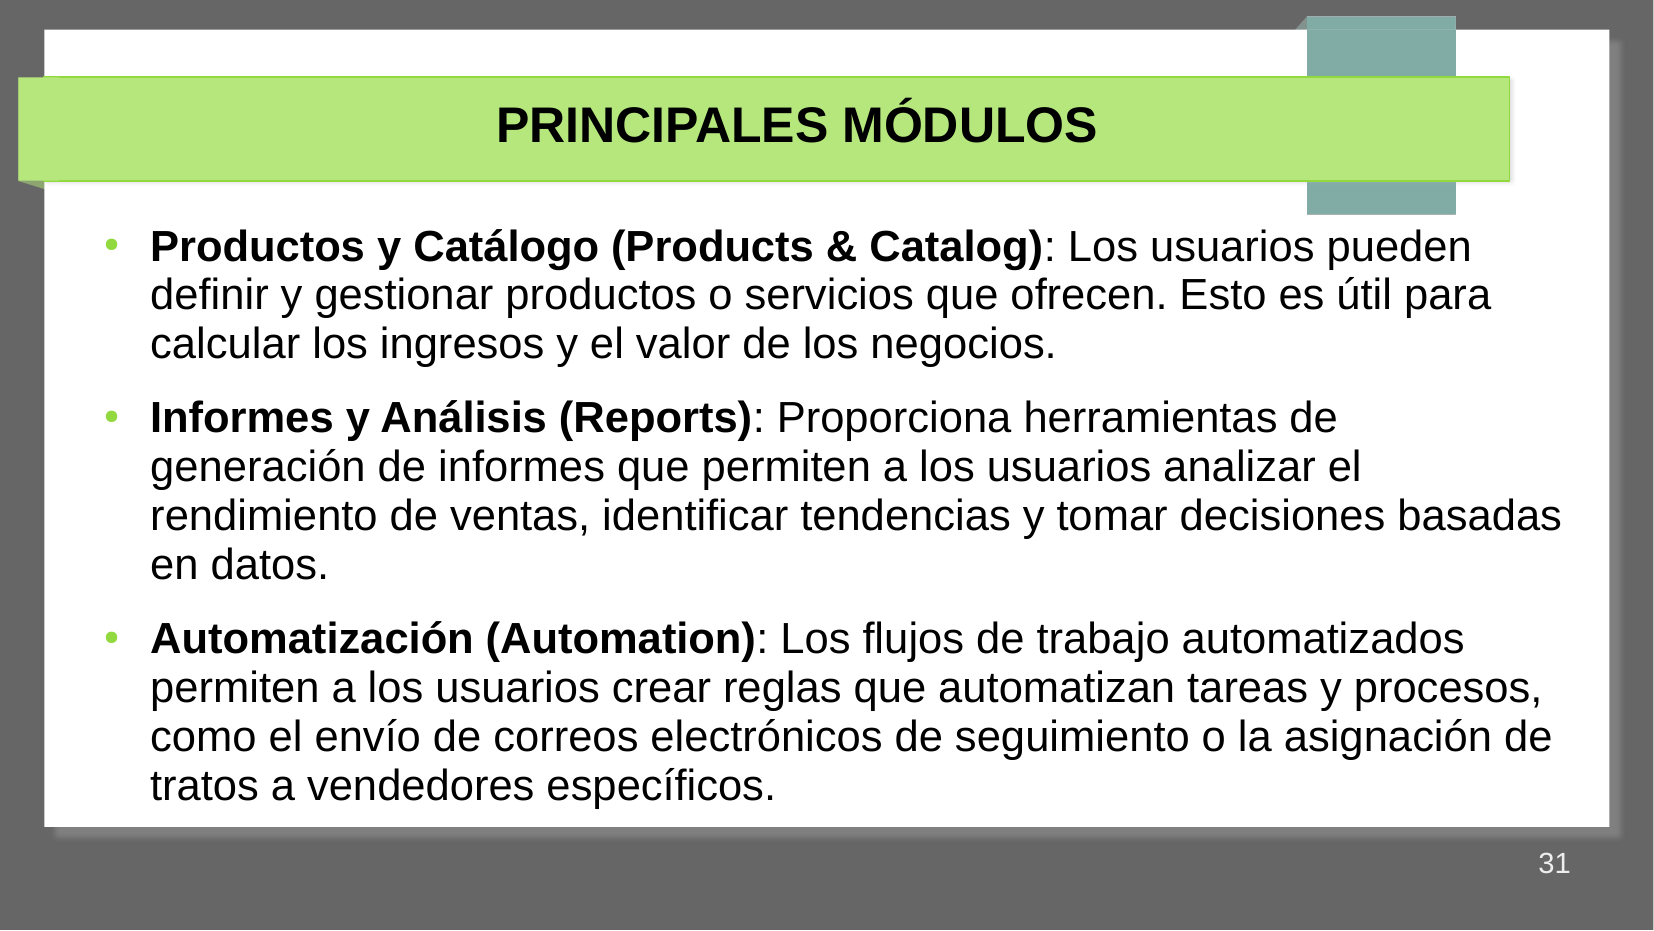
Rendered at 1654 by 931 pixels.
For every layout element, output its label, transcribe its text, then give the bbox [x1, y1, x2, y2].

title PRINCIPALES MÓDULOS [88, 73, 1506, 178]
list Productos y Catálogo (Products & Catalog): Los usuarios pueden definir y gestionar productos o servicios que ofrecen. Esto es útil para calcular los ingresos y el valor de los negocios. Informes y Análisis (Reports): Proporciona herramientas de generación de informes que permiten a los usuarios analizar el rendimiento de ventas, identificar tendencias y tomar decisiones basadas en datos. Automatización (Automation): Los flujos de trabajo automatizados permiten a los usuarios crear reglas que automatizan tareas y procesos, como el envío de correos electrónicos de seguimiento o la asignación de tratos a vendedores específicos. [88, 221, 1565, 813]
